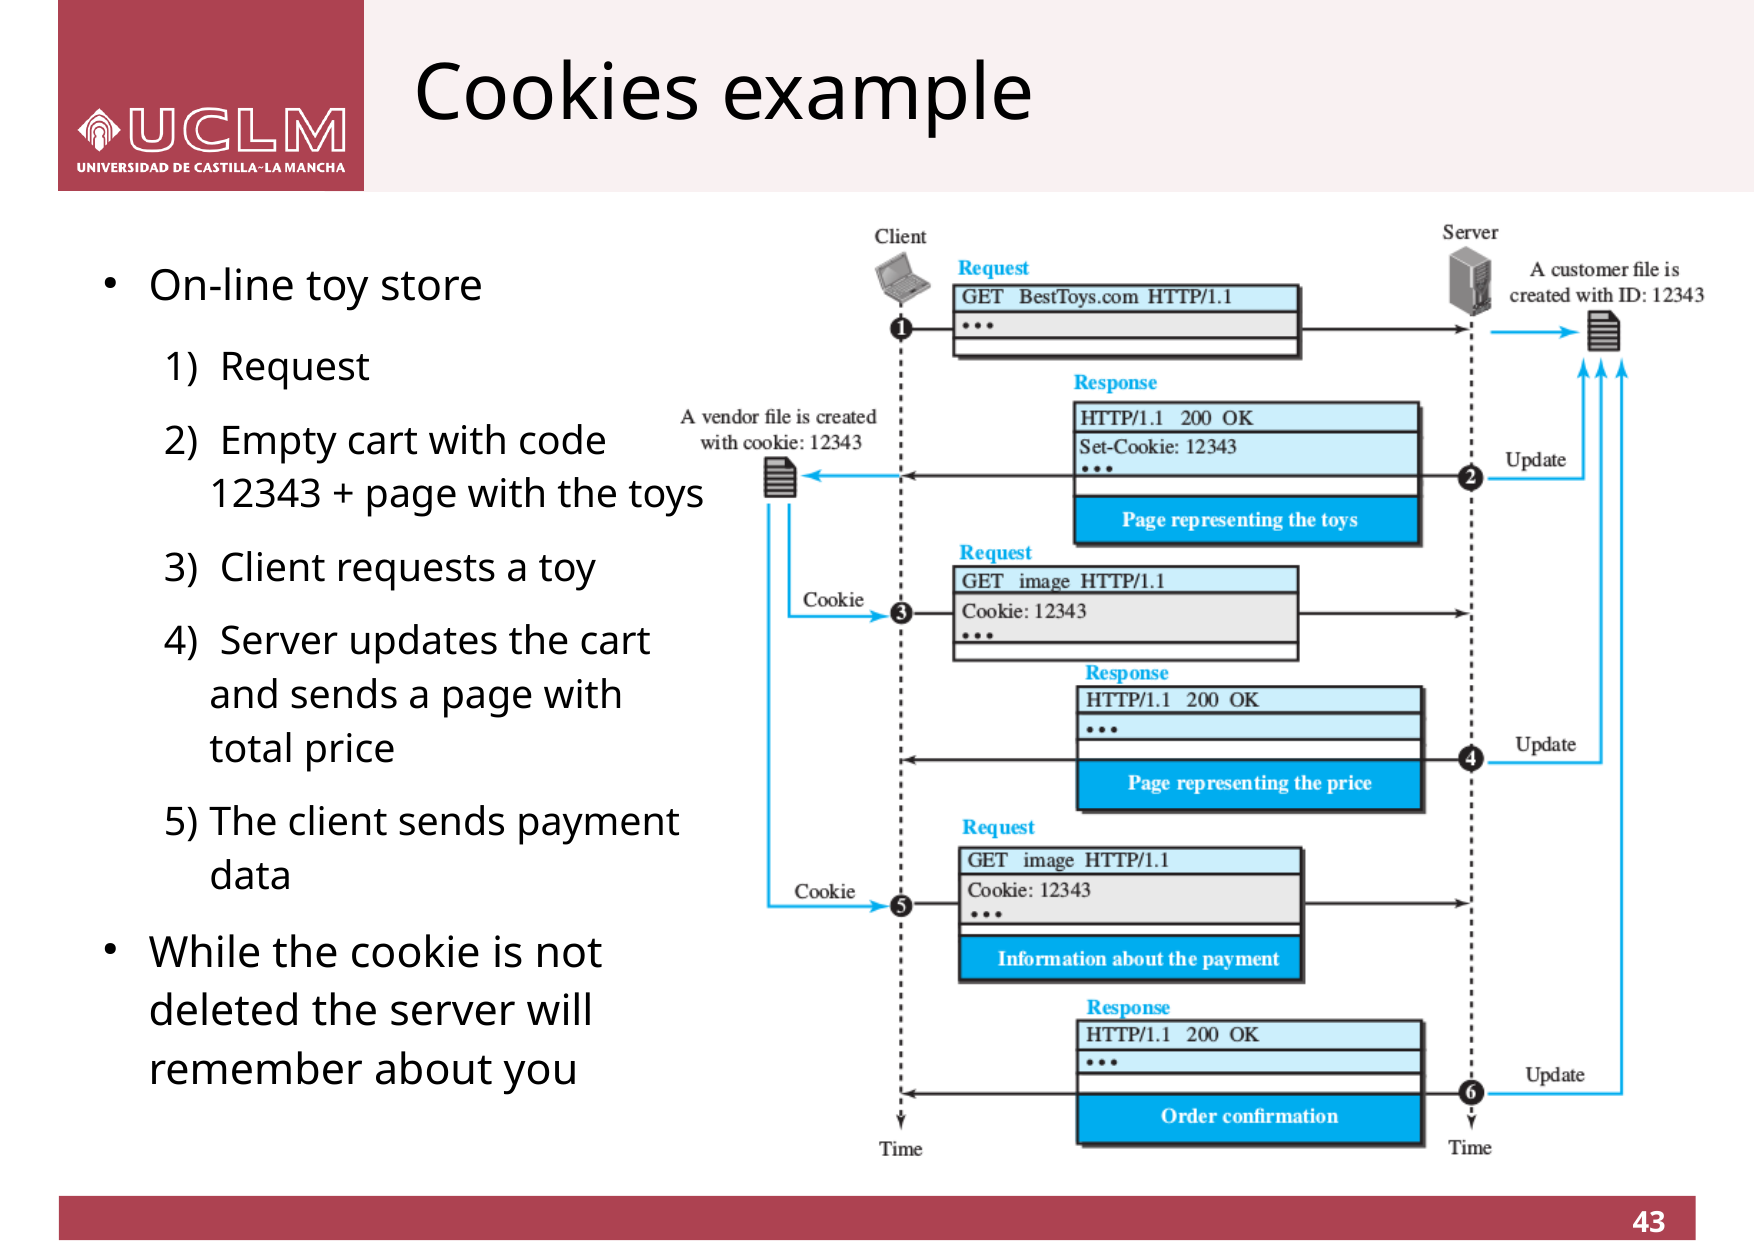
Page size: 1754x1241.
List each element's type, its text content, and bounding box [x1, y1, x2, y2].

title Cookies example [413, 0, 1667, 198]
picture [58, 0, 364, 191]
list On-line toy store Request Empty cart with code 12343 + page with the toys Client requests a toy Server updates the cart and sends a page with total price The client sends payment data While the cookie is not deleted the server will remember about you [87, 254, 709, 1123]
picture [672, 212, 1719, 1166]
